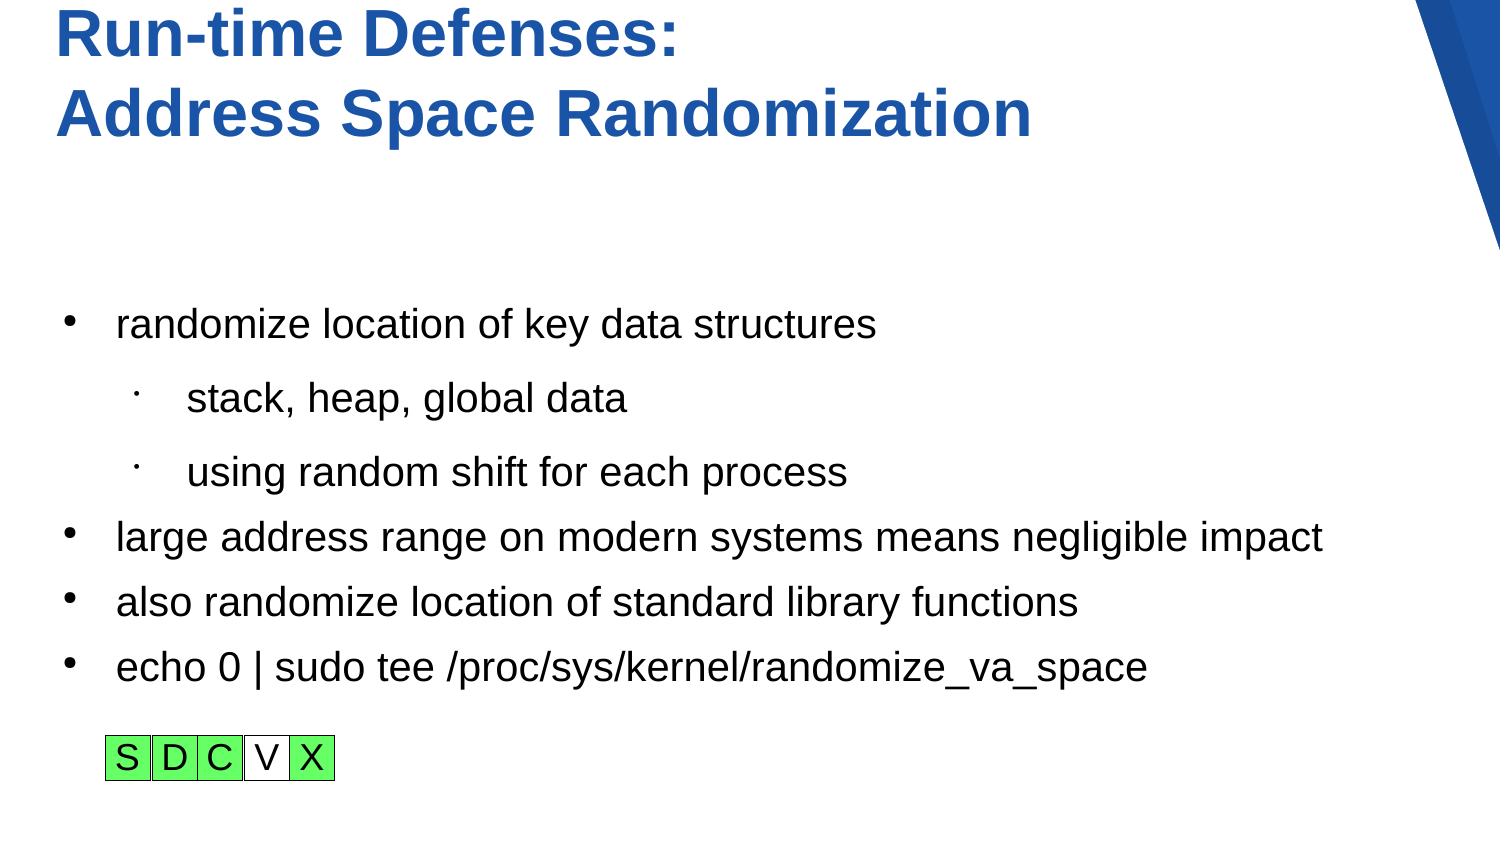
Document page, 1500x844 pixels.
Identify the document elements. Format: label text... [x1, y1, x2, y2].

text_box X [289, 735, 335, 781]
text_box D [152, 735, 197, 781]
title Run-time Defenses: Address Space Randomization [40, 97, 1306, 166]
list randomize location of key data structures stack, heap, global data using random shift for each process large address range on modern systems means negligible impact also randomize location of standard library functions echo 0 | sudo tee /proc/sys/kernel/randomize_va_space [30, 282, 1486, 721]
text_box S [105, 735, 151, 781]
text_box V [244, 735, 289, 781]
text_box C [197, 735, 243, 781]
